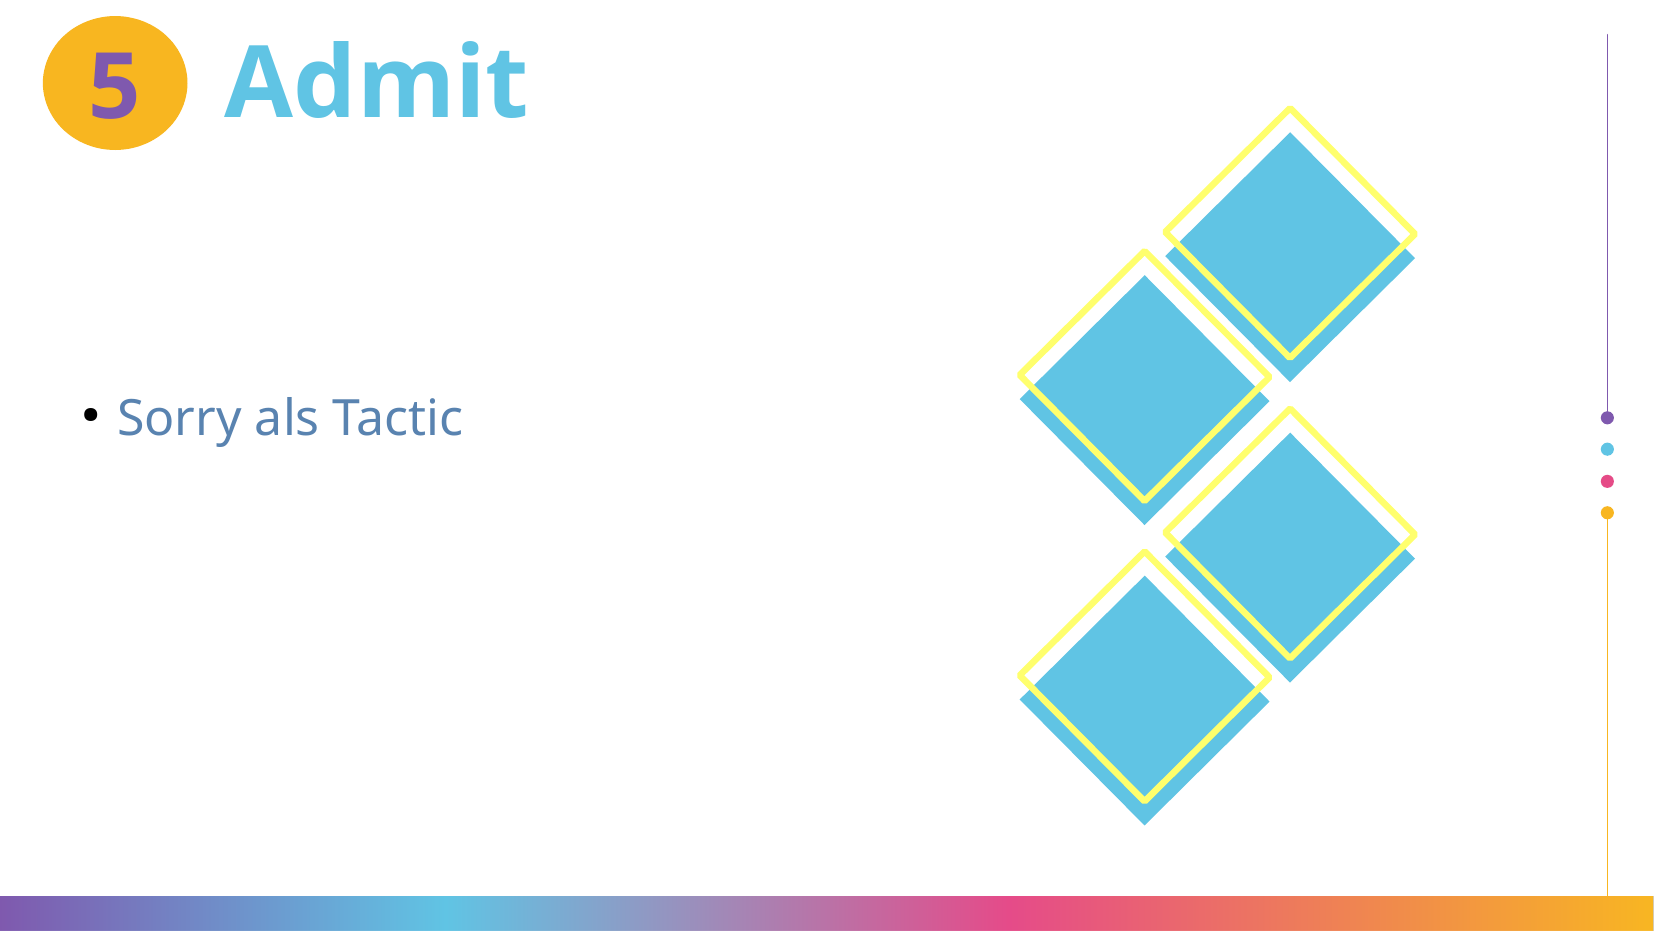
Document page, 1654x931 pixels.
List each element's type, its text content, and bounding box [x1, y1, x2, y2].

text_box 5 [42, 16, 188, 151]
picture [0, 896, 1654, 931]
text_box Sorry als Tactic [67, 375, 949, 665]
title Admit [224, 10, 863, 301]
